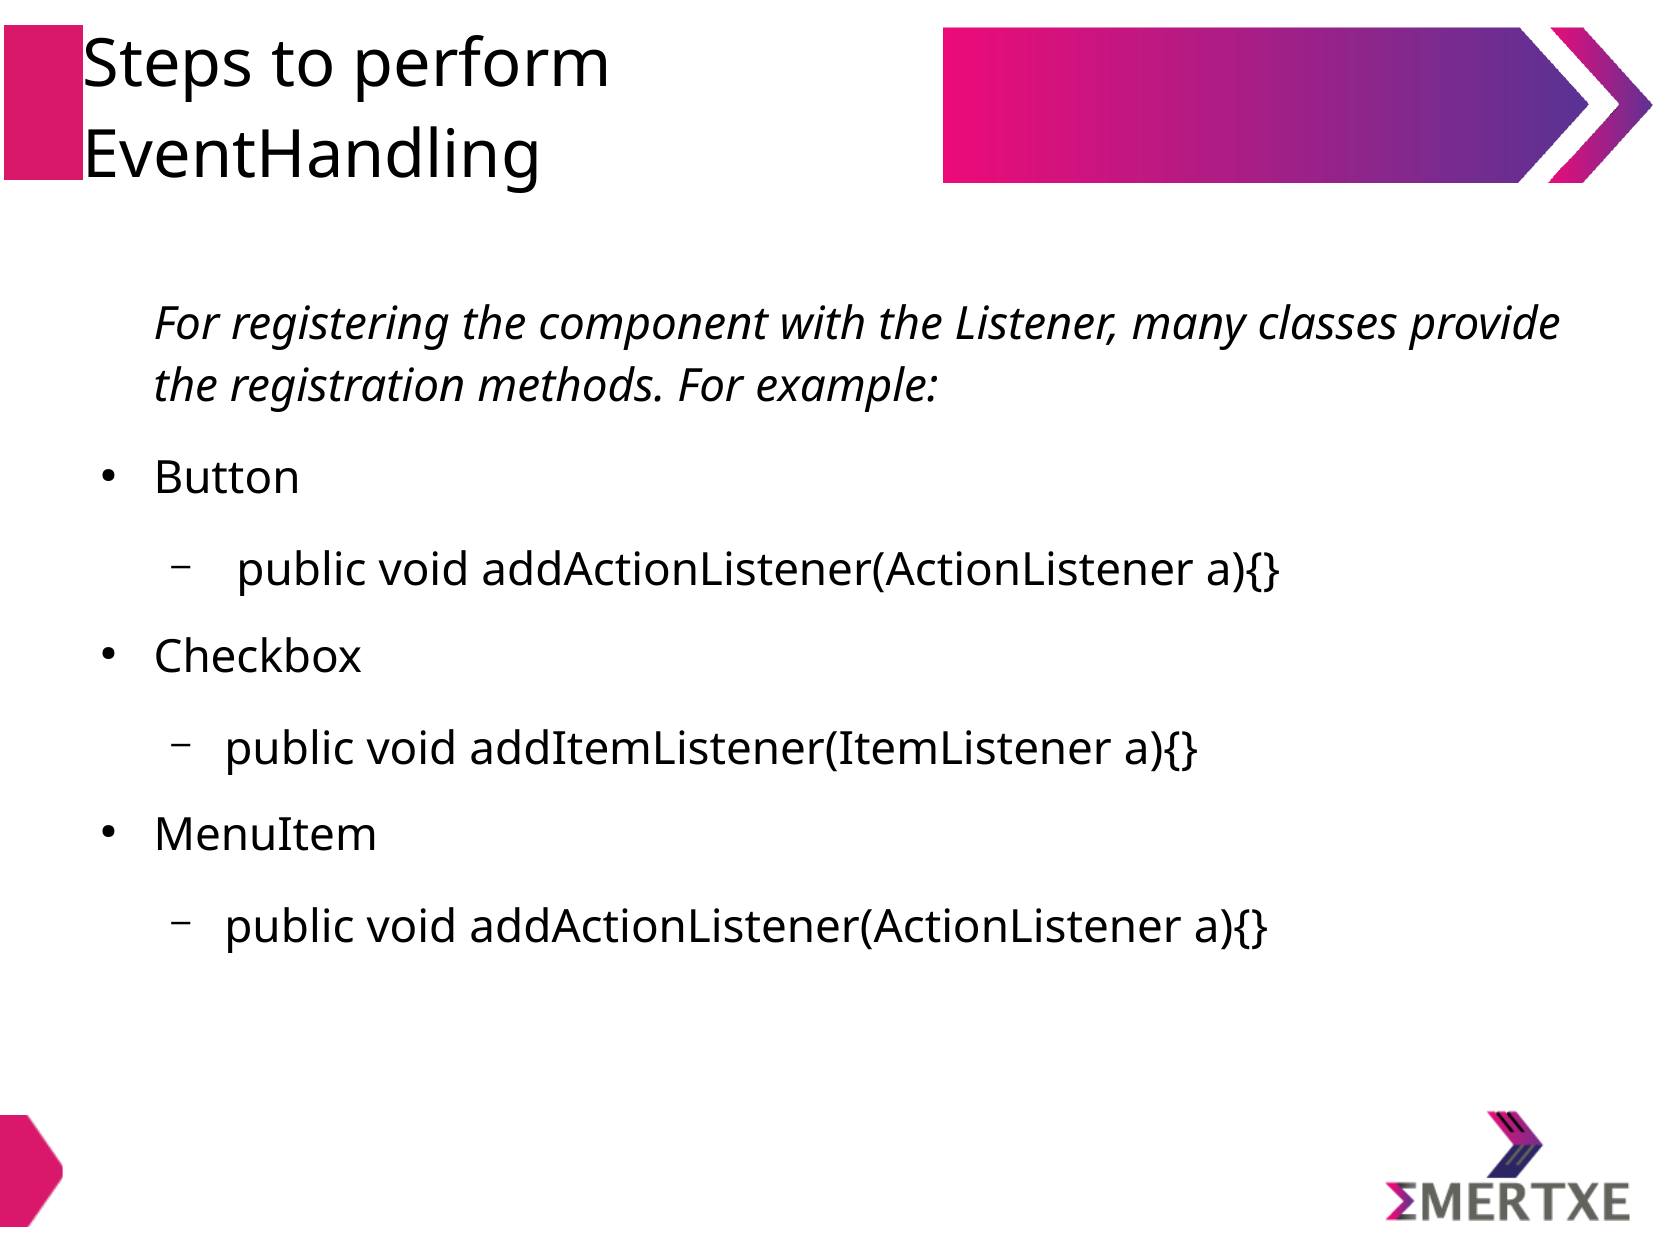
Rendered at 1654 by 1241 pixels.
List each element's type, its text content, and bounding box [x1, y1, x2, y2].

title Steps to perform EventHandling [82, 2, 1571, 210]
list For registering the component with the Listener, many classes provide the registration methods. For example: Button public void addActionListener(ActionListener a){} Checkbox public void addItemListener(ItemListener a){} MenuItem public void addActionListener(ActionListener a){} [82, 290, 1571, 1010]
picture [1571, 27, 1653, 183]
picture [1385, 1107, 1631, 1221]
